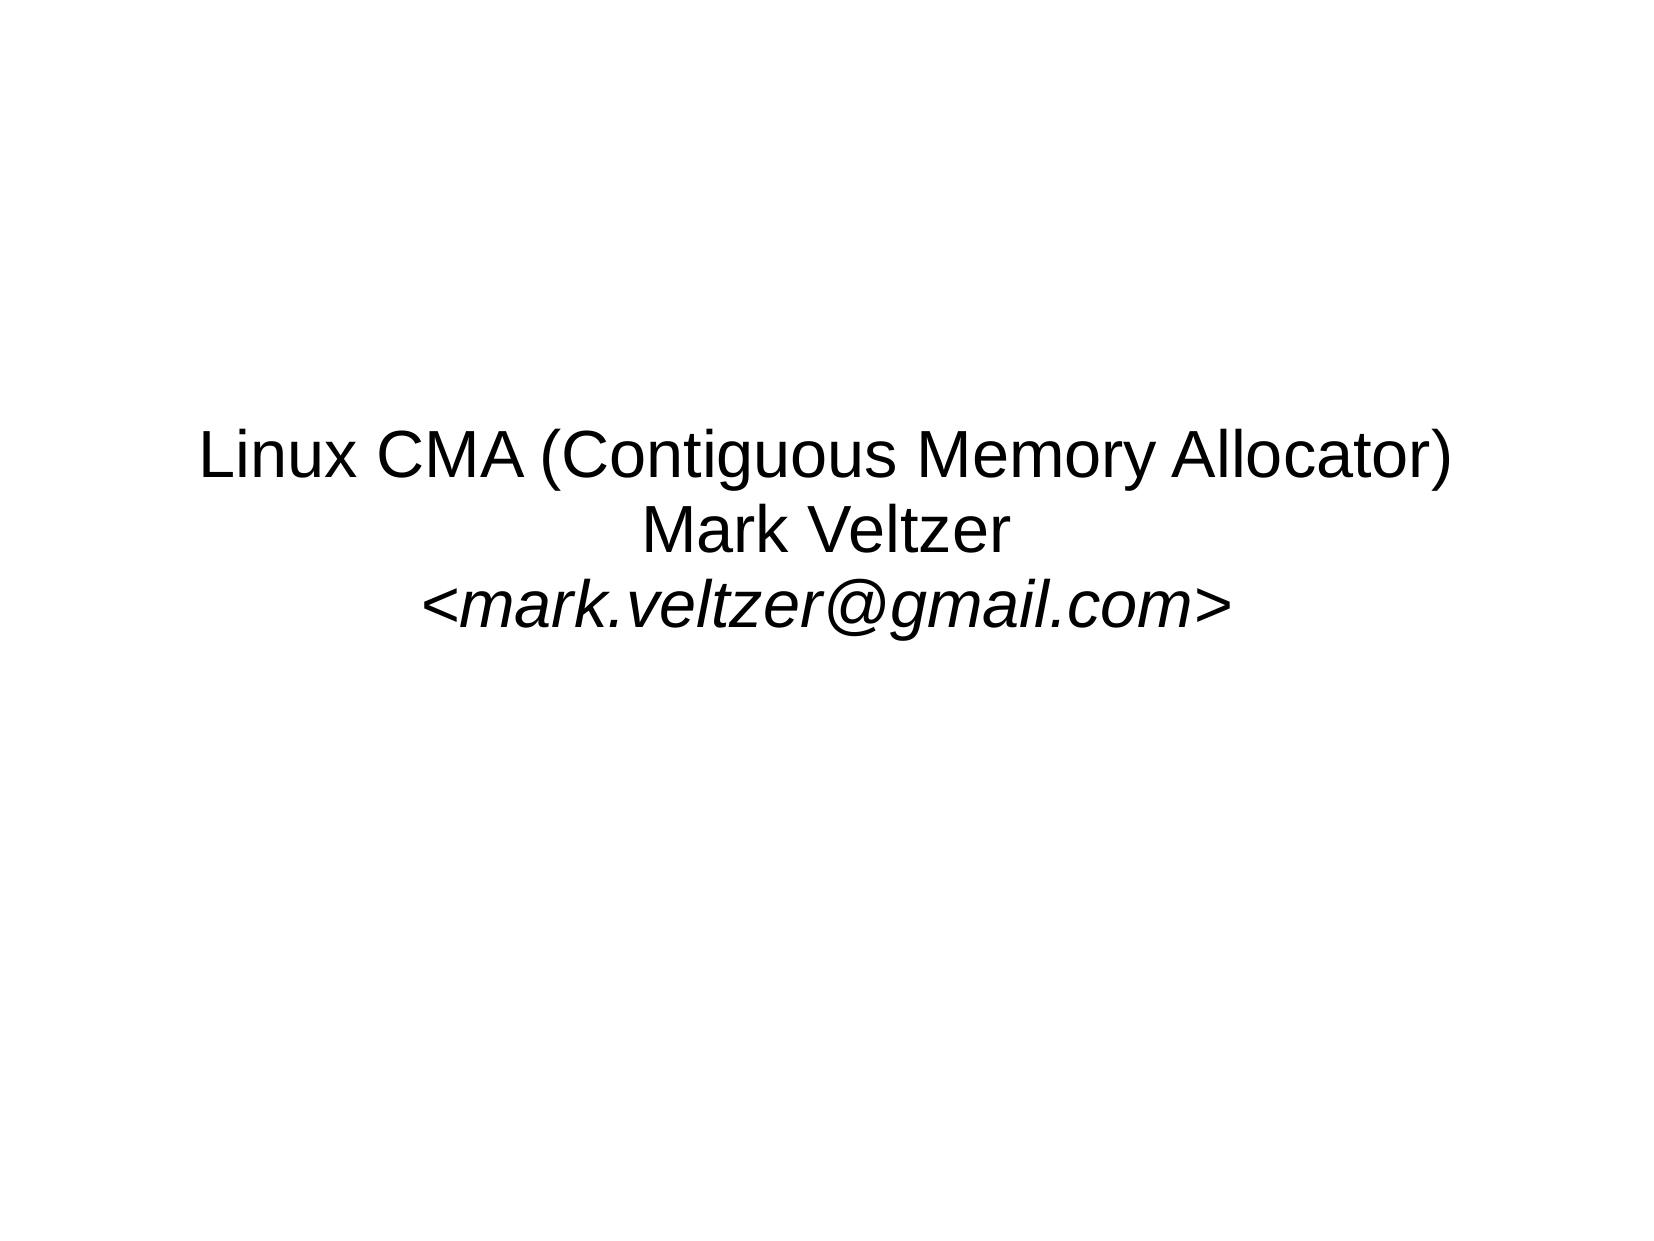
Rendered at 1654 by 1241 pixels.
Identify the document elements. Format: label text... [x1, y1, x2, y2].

subtitle Linux CMA (Contiguous Memory Allocator) Mark Veltzer <mark.veltzer@gmail.com> [82, 49, 1571, 1010]
